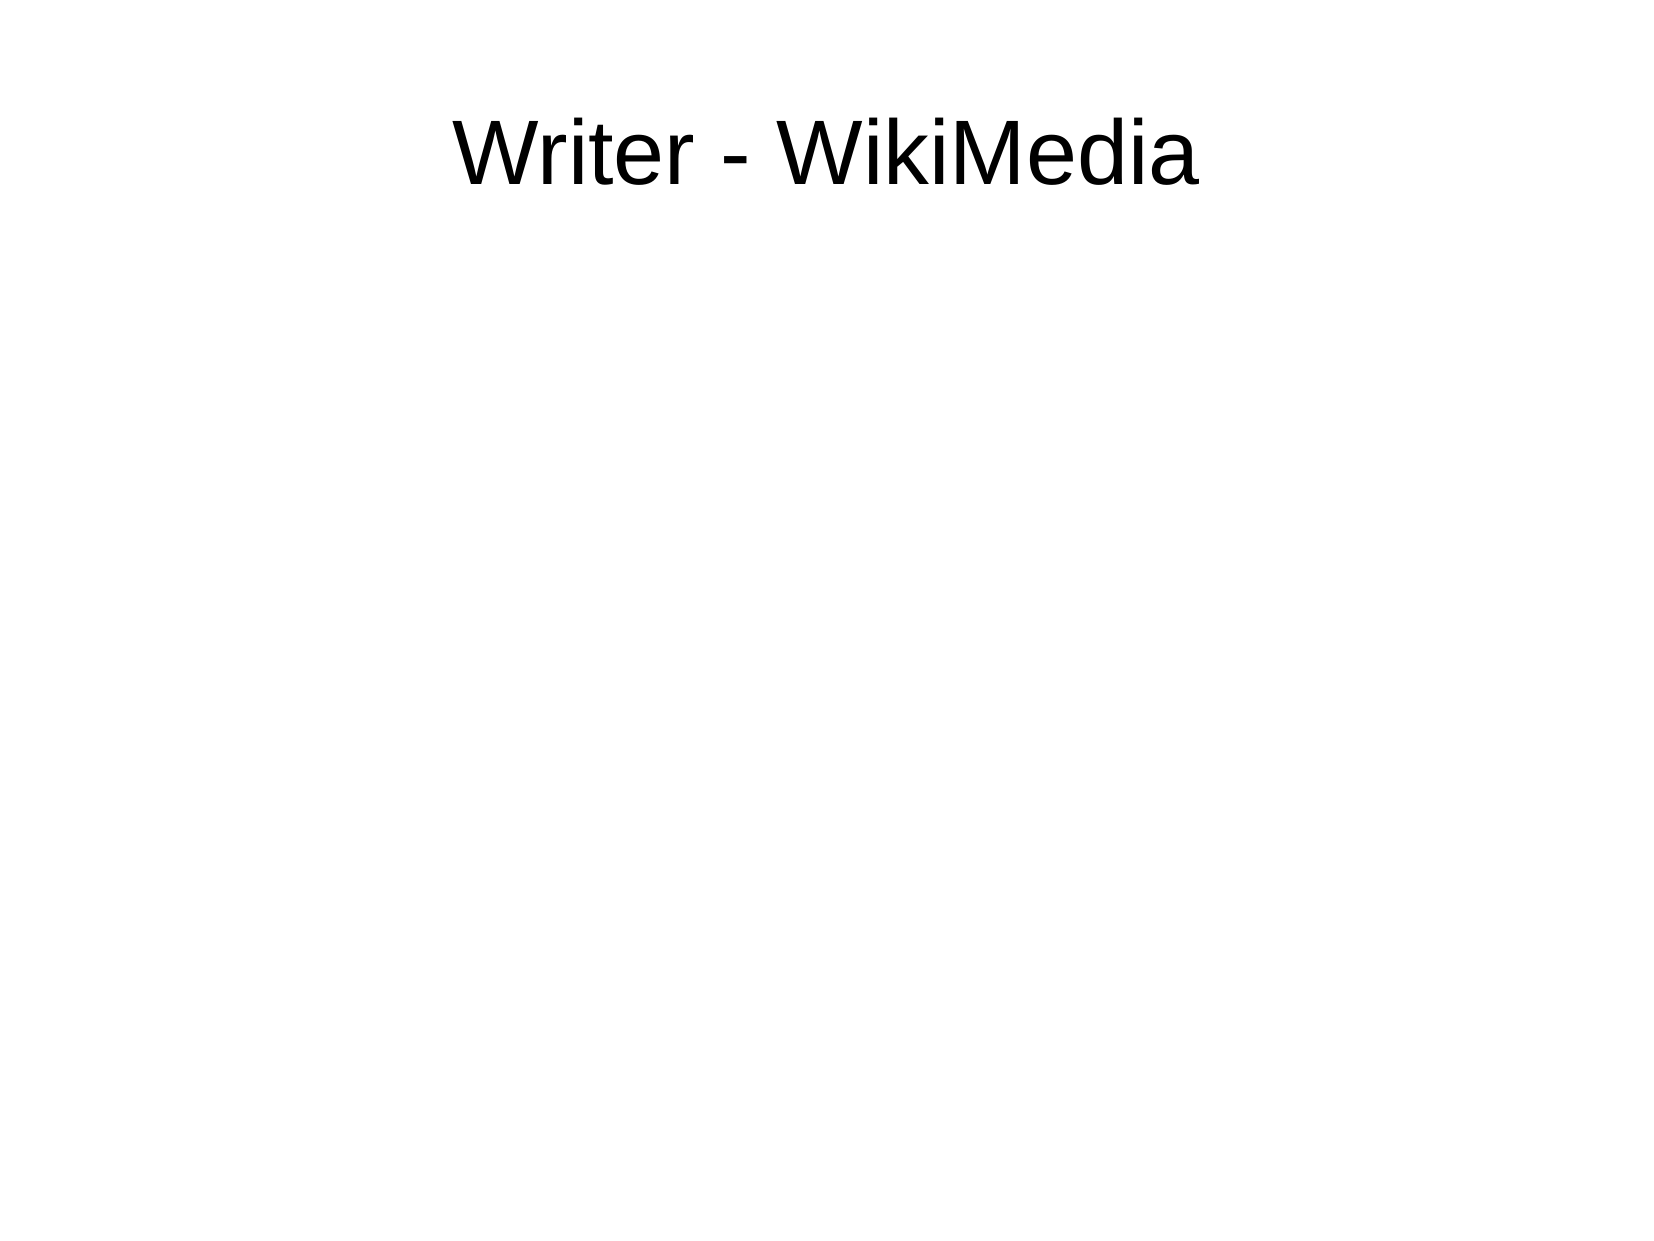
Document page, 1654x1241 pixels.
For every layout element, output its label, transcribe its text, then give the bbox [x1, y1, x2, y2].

title Writer - WikiMedia [82, 56, 1571, 250]
